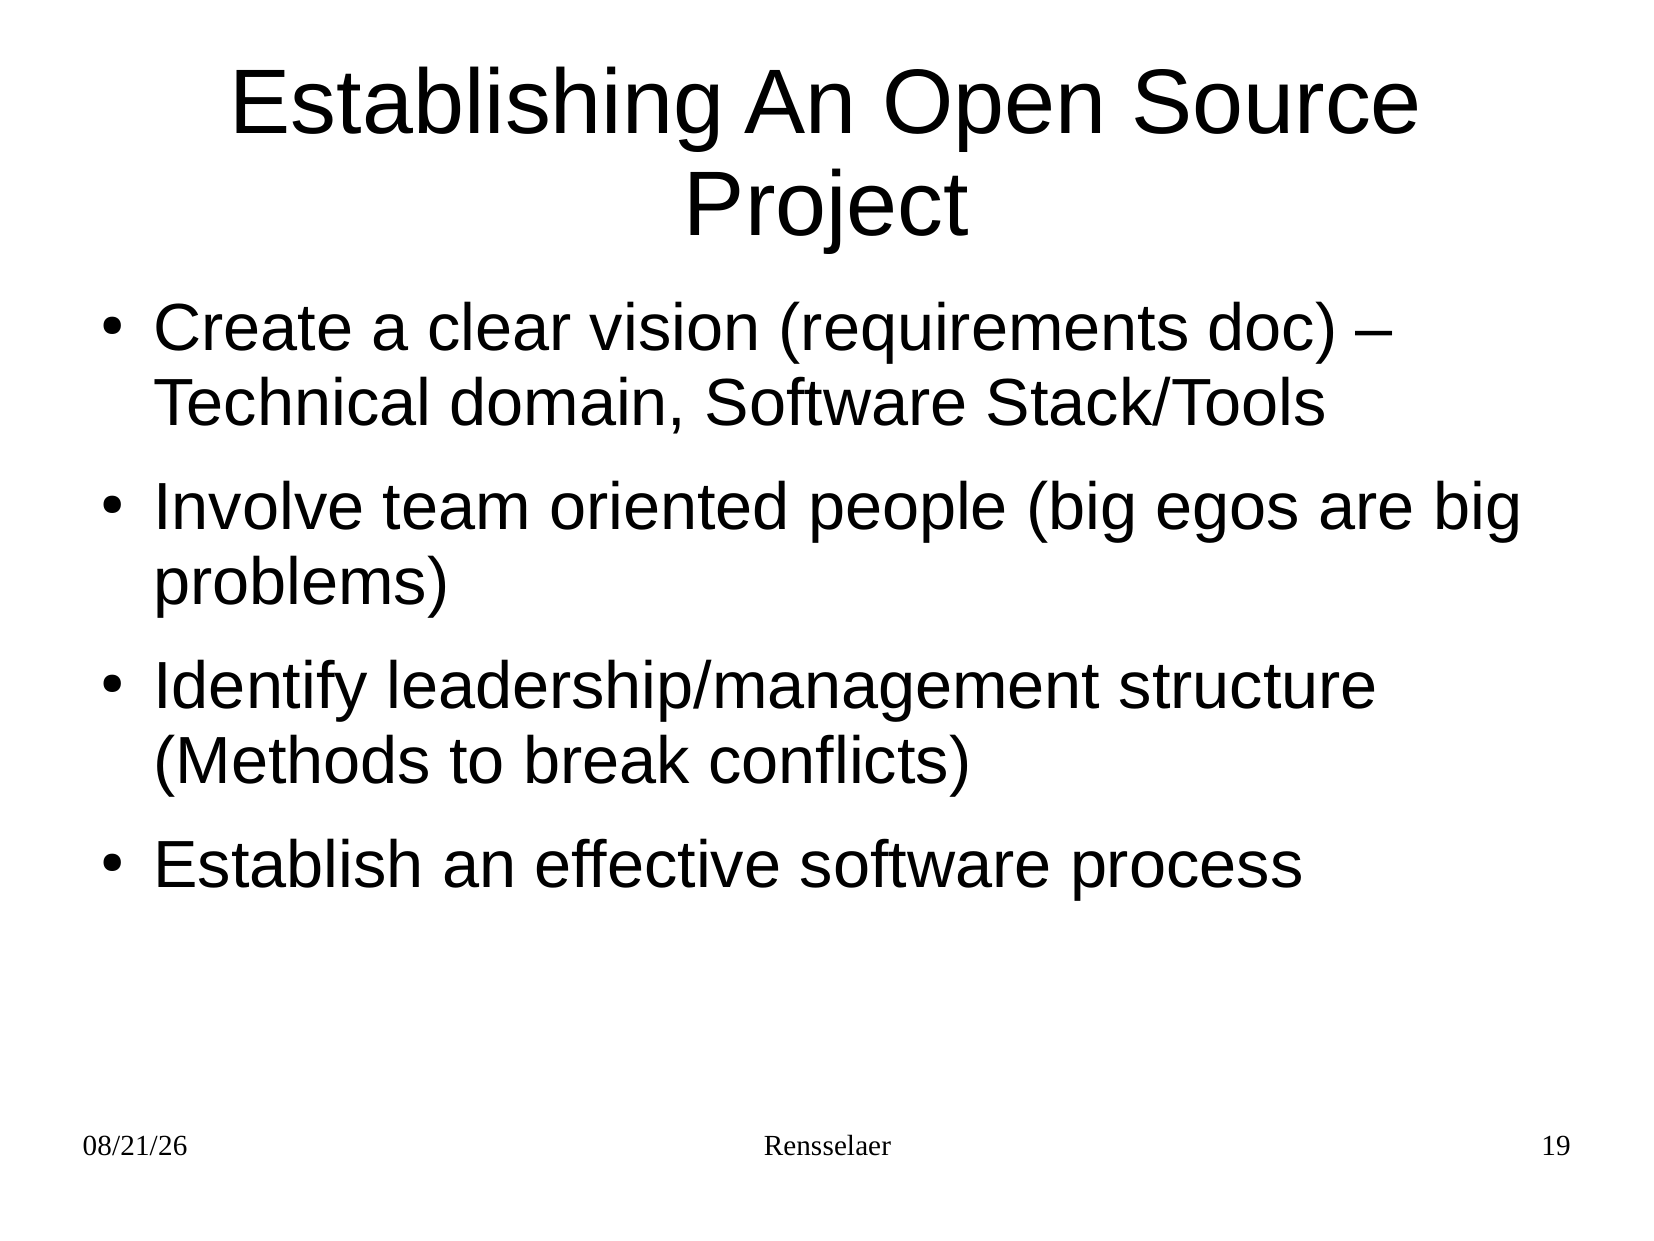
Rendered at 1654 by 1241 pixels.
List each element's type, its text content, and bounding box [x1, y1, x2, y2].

title Establishing An Open Source Project [82, 49, 1571, 257]
list Create a clear vision (requirements doc) – Technical domain, Software Stack/Tools Involve team oriented people (big egos are big problems) Identify leadership/management structure (Methods to break conflicts) Establish an effective software process [82, 290, 1571, 1010]
